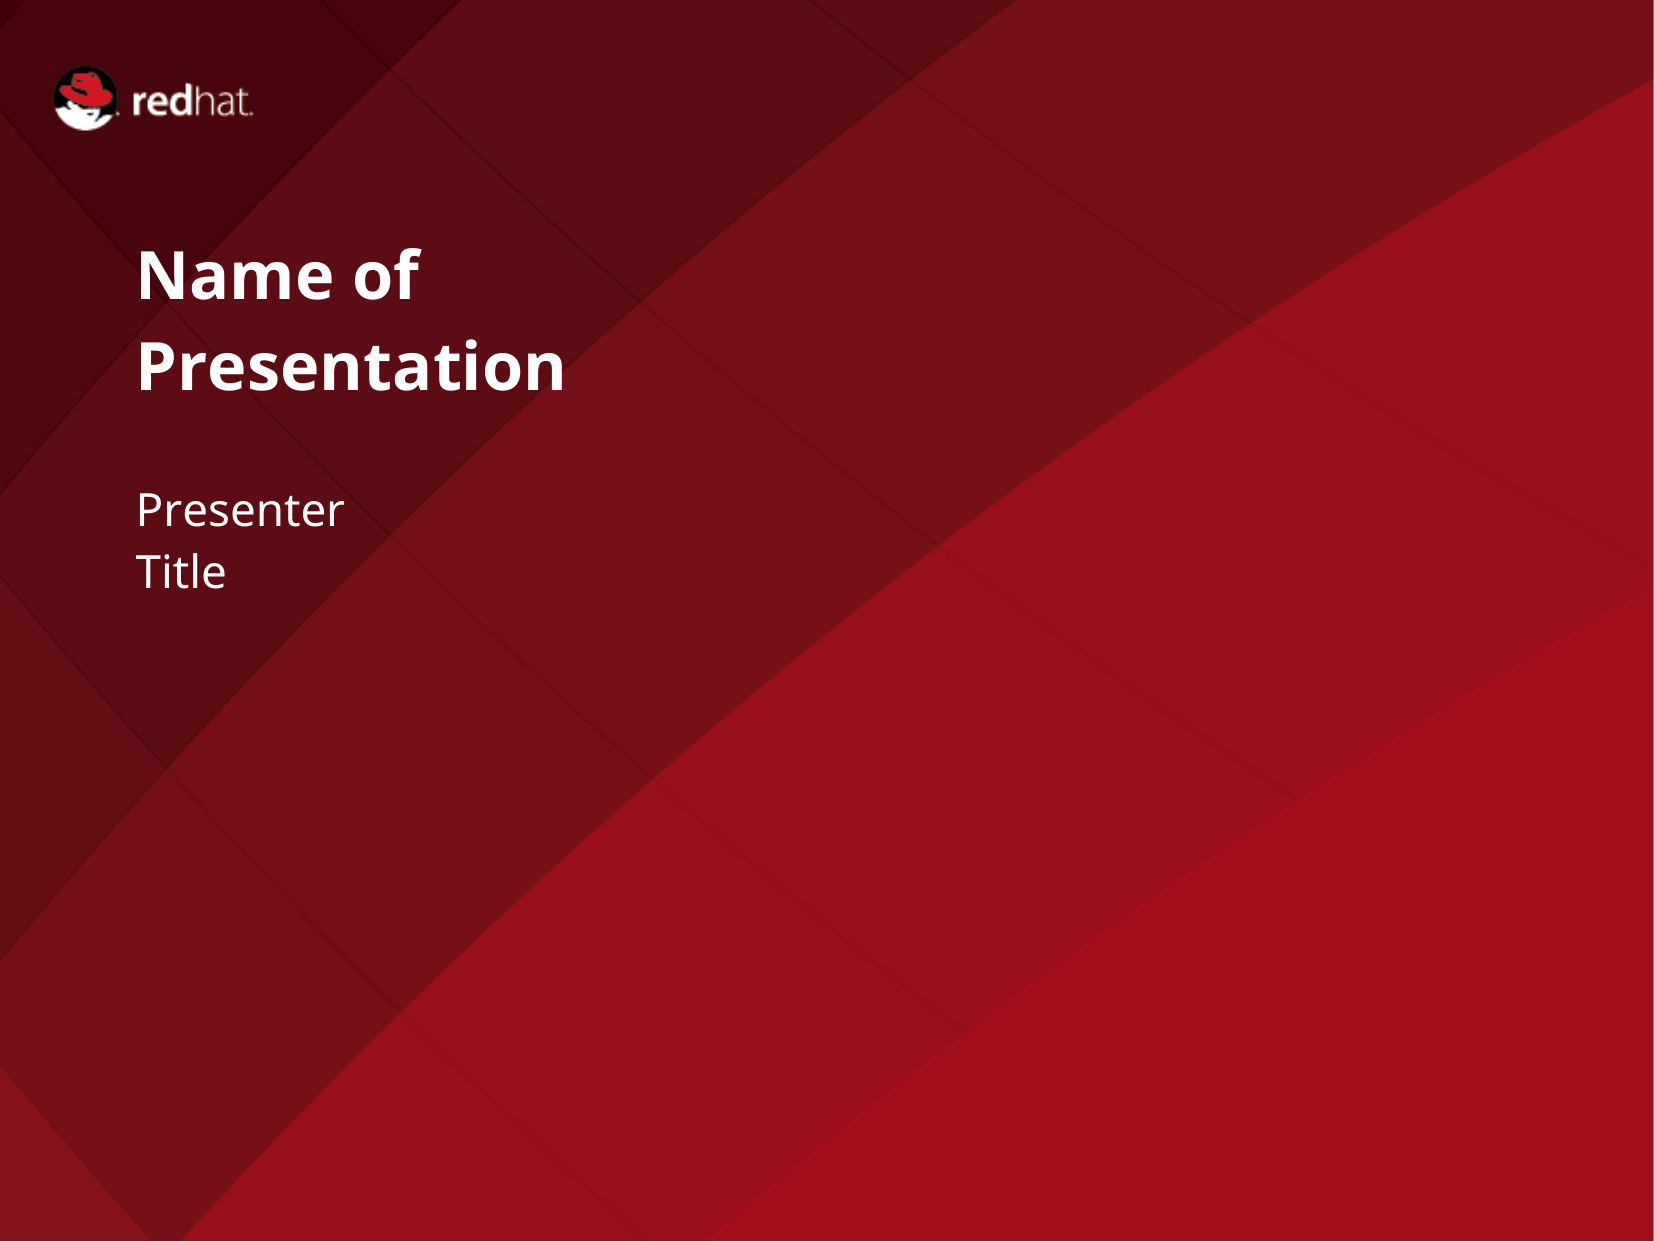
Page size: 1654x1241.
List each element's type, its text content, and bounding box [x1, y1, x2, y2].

title Name of Presentation [135, 223, 852, 414]
picture [0, 0, 1654, 1241]
list Presenter Title [135, 477, 958, 644]
